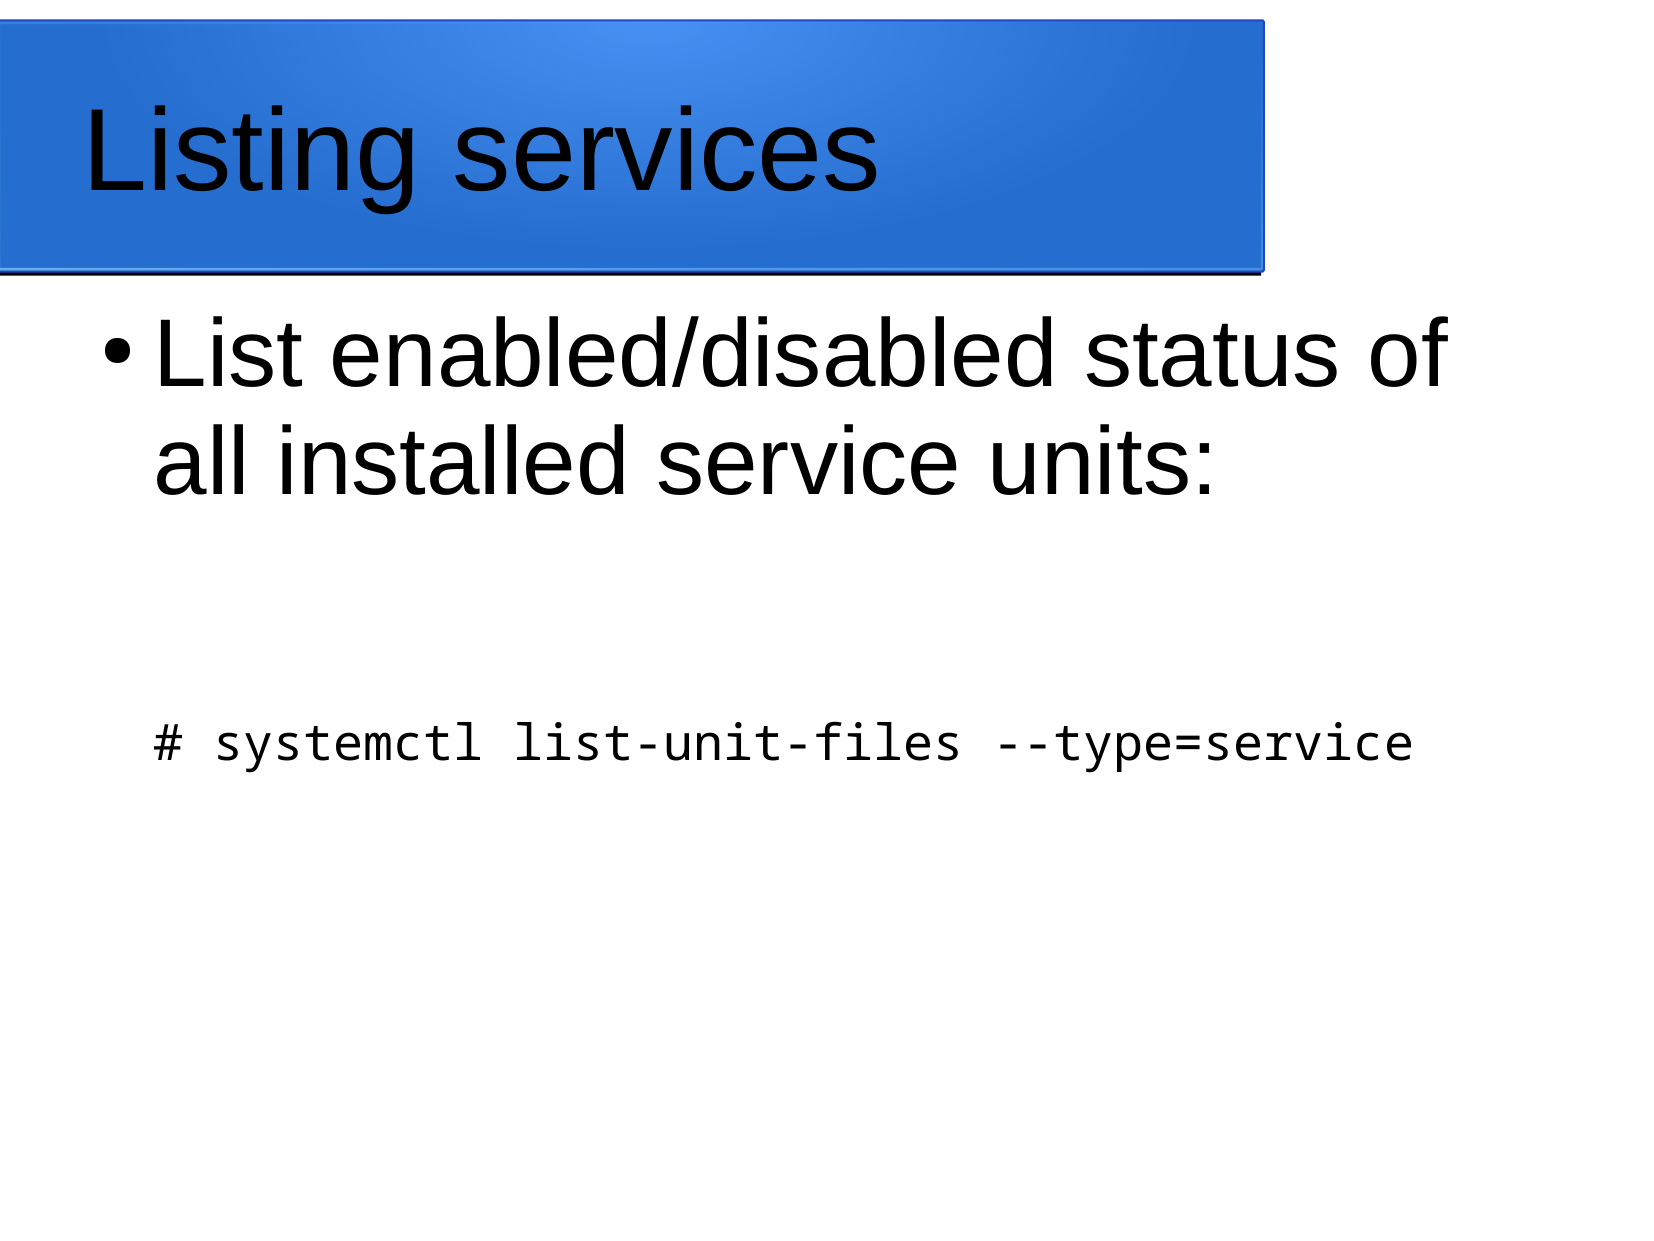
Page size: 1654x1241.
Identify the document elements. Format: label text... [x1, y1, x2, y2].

title Listing services [82, 47, 1235, 252]
list List enabled/disabled status of all installed service units: # systemctl list-unit-files --type=service [82, 299, 1571, 1019]
